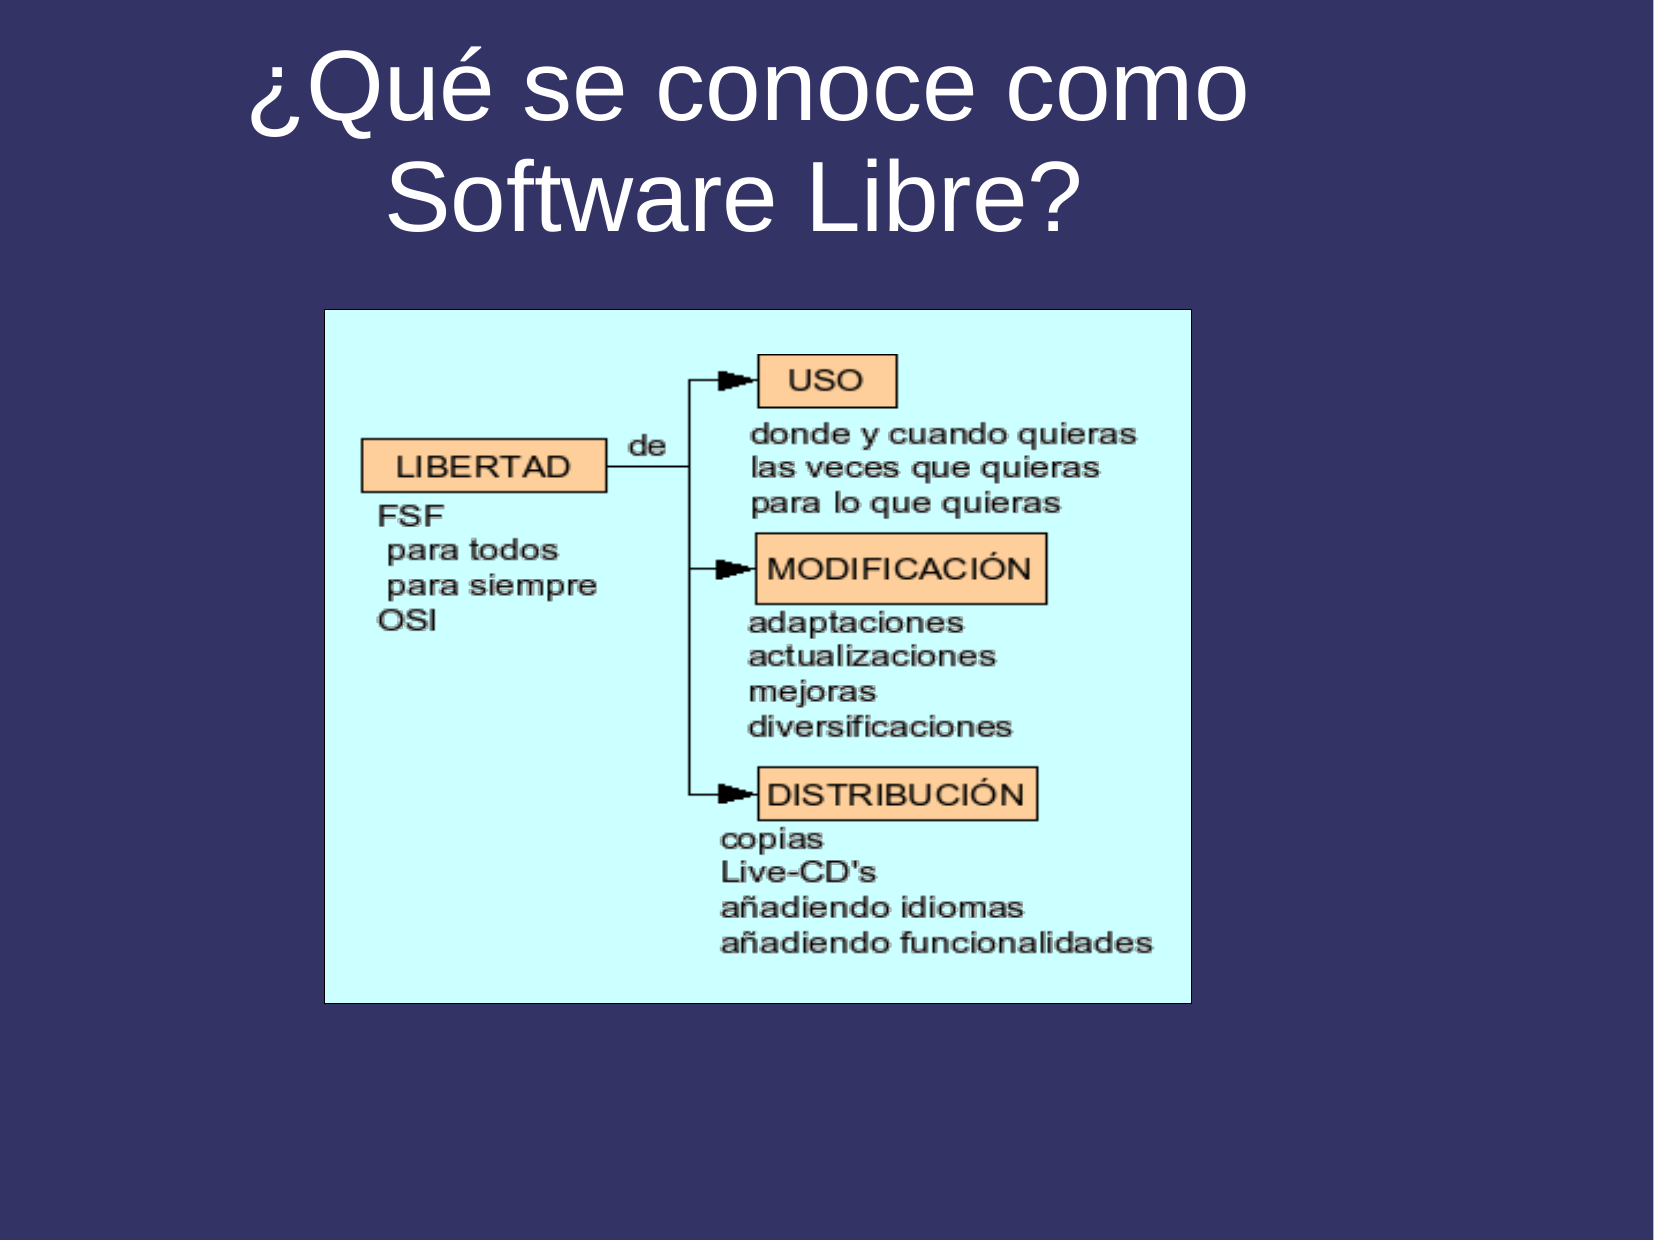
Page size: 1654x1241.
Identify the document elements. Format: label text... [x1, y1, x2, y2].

text_box ¿Qué se conoce como Software Libre? [245, 29, 1322, 379]
picture [357, 379, 1182, 975]
text_box [324, 379, 1192, 1004]
